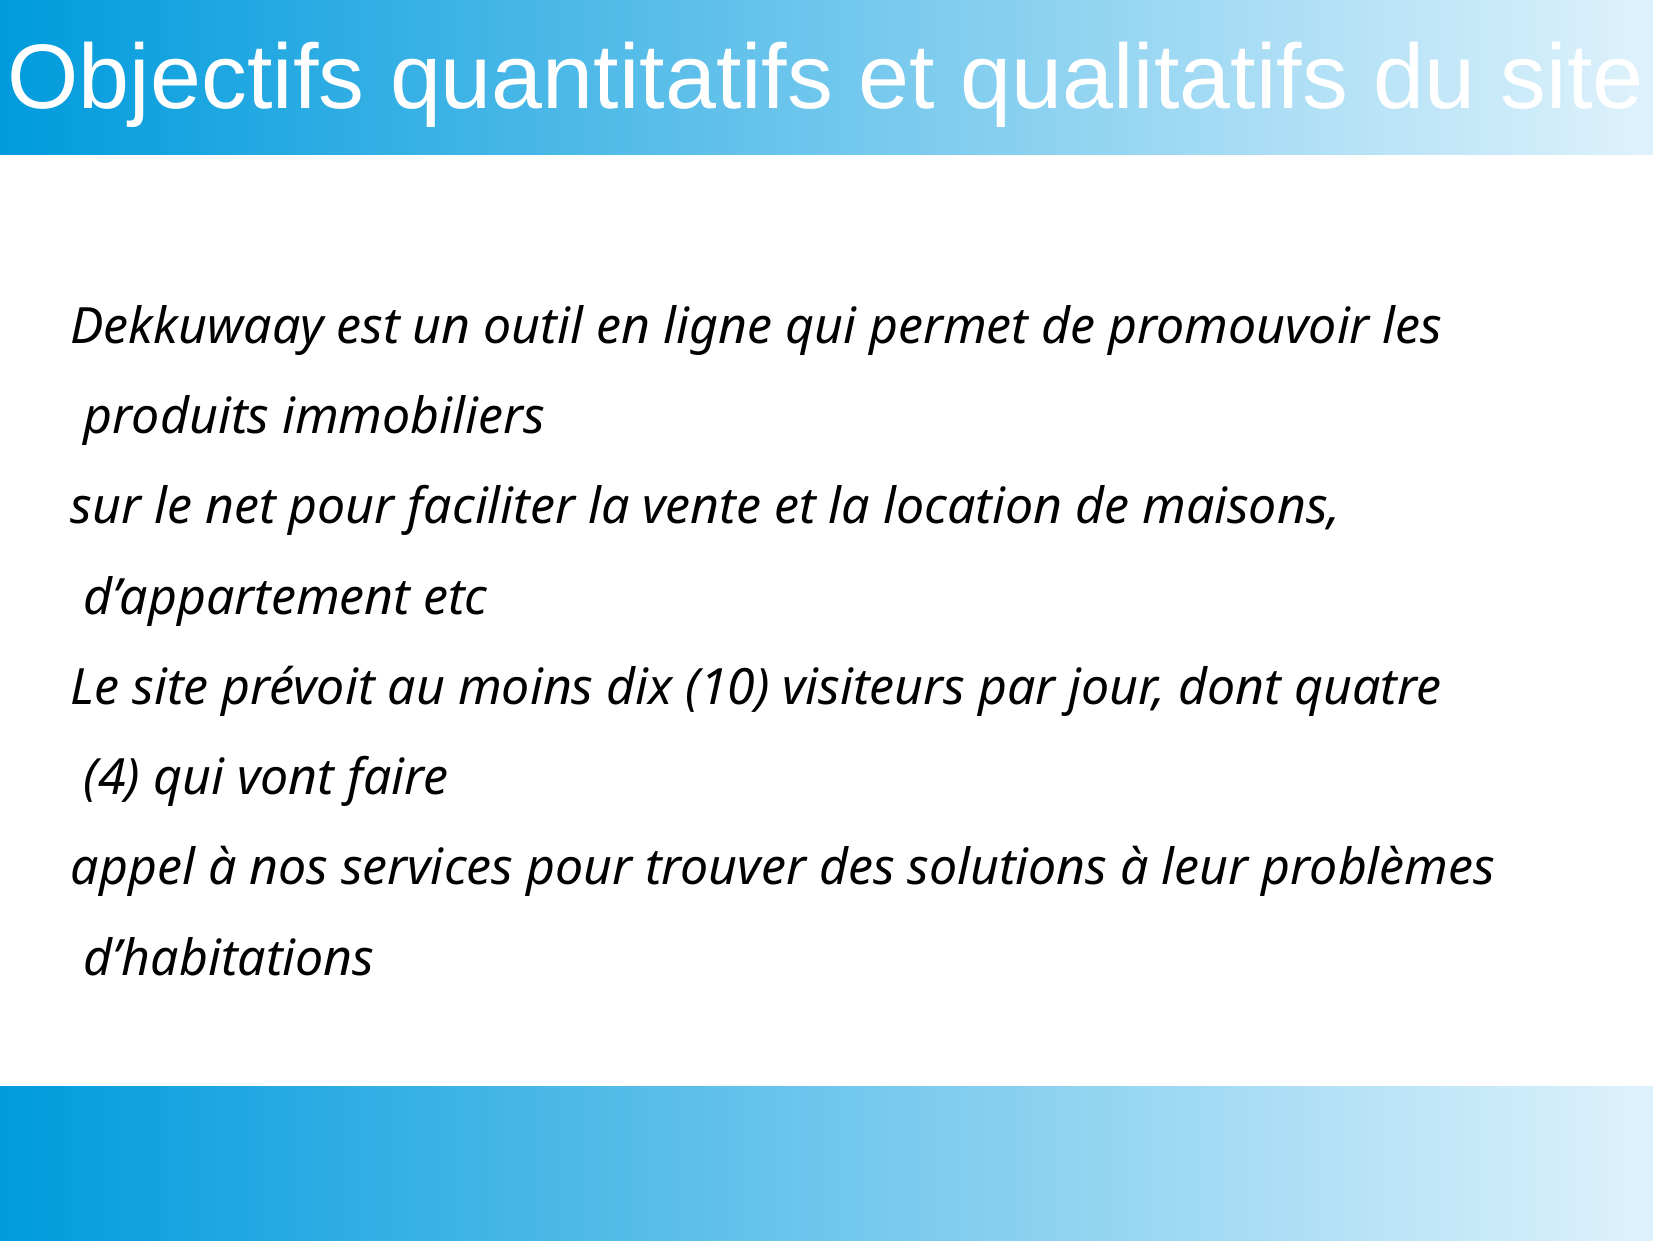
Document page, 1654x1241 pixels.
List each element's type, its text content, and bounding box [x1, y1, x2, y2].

list Dekkuwaay est un outil en ligne qui permet de promouvoir les produits immobiliers sur le net pour faciliter la vente et la location de maisons, d’appartement etc Le site prévoit au moins dix (10) visiteurs par jour, dont quatre (4) qui vont faire appel à nos services pour trouver des solutions à leur problèmes d’habitations [0, 290, 1571, 1075]
title Objectifs quantitatifs et qualitatifs du site [0, 0, 1654, 155]
